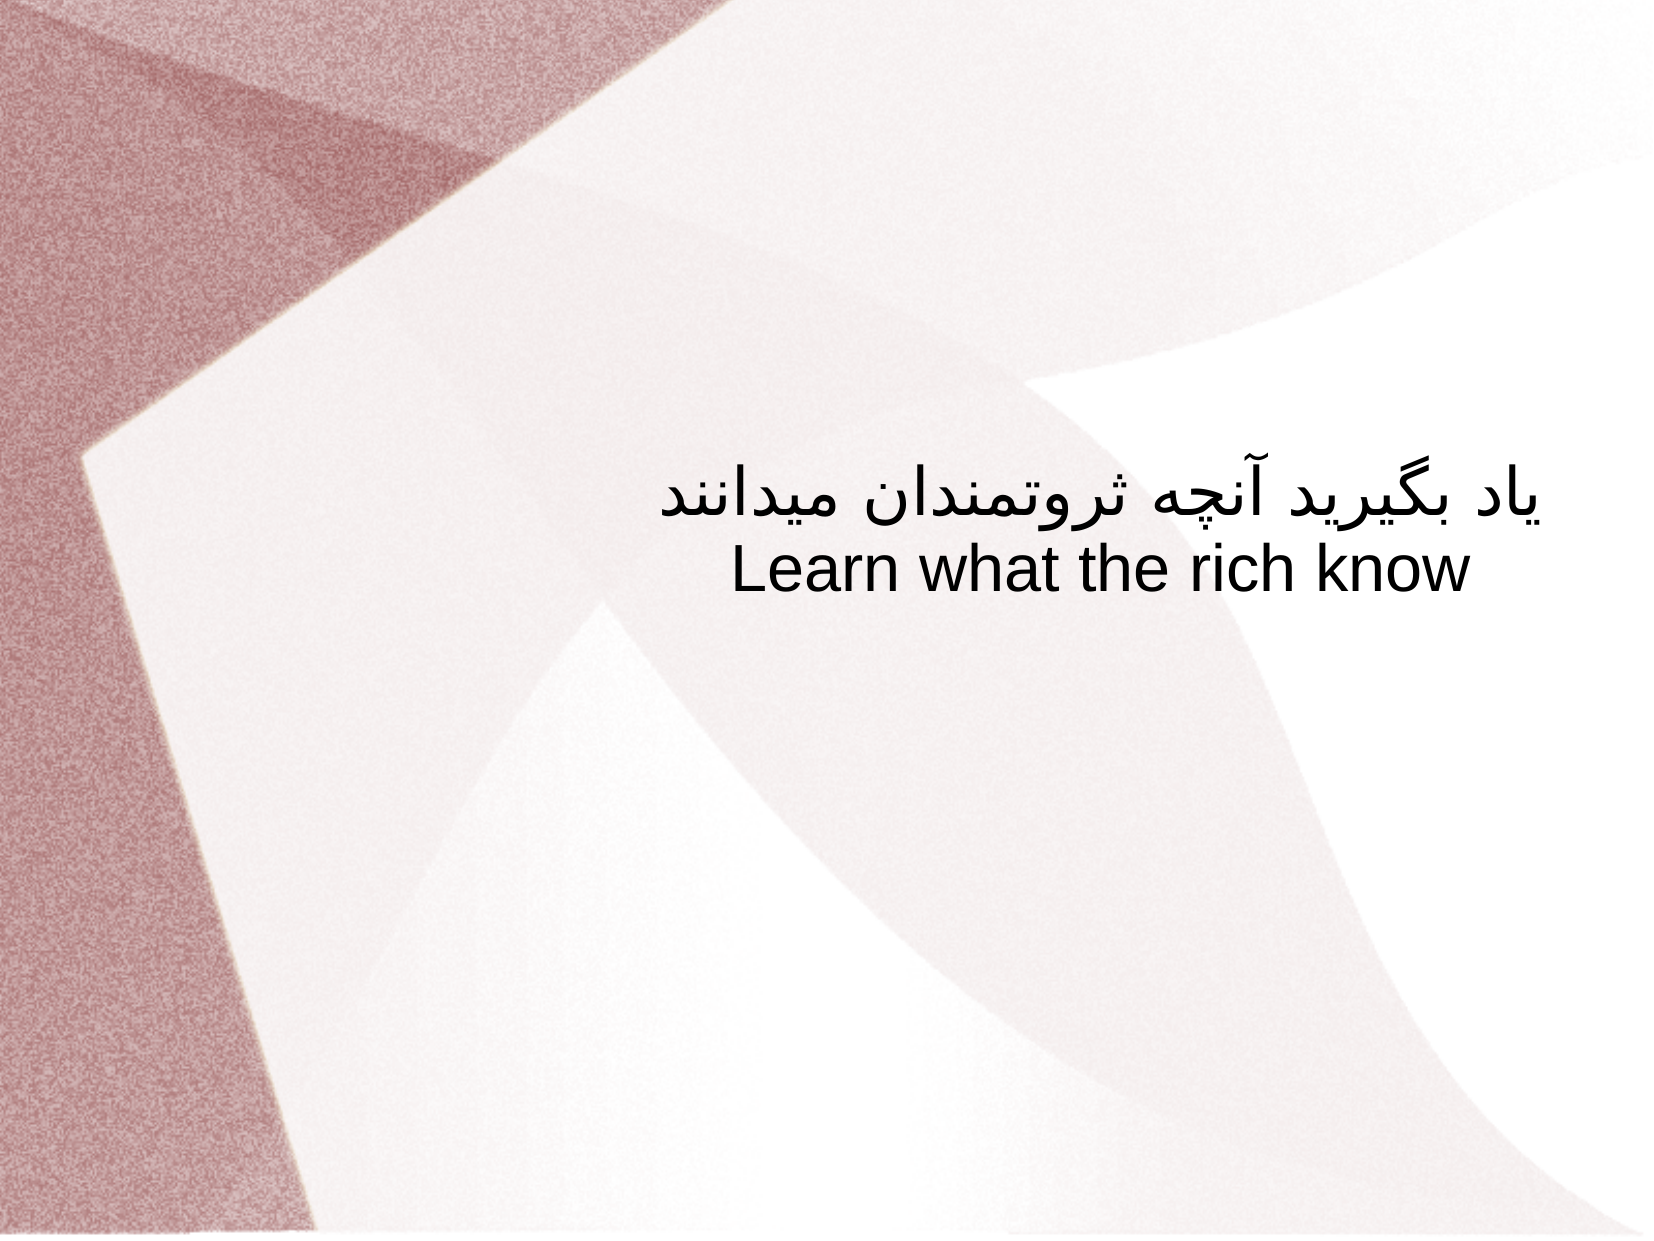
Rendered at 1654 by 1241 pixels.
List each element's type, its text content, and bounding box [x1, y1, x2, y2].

subtitle یاد بگیرید آنچه ثروتمندان میدانند Learn what the rich know [596, 49, 1606, 1010]
picture [0, 0, 1654, 1241]
